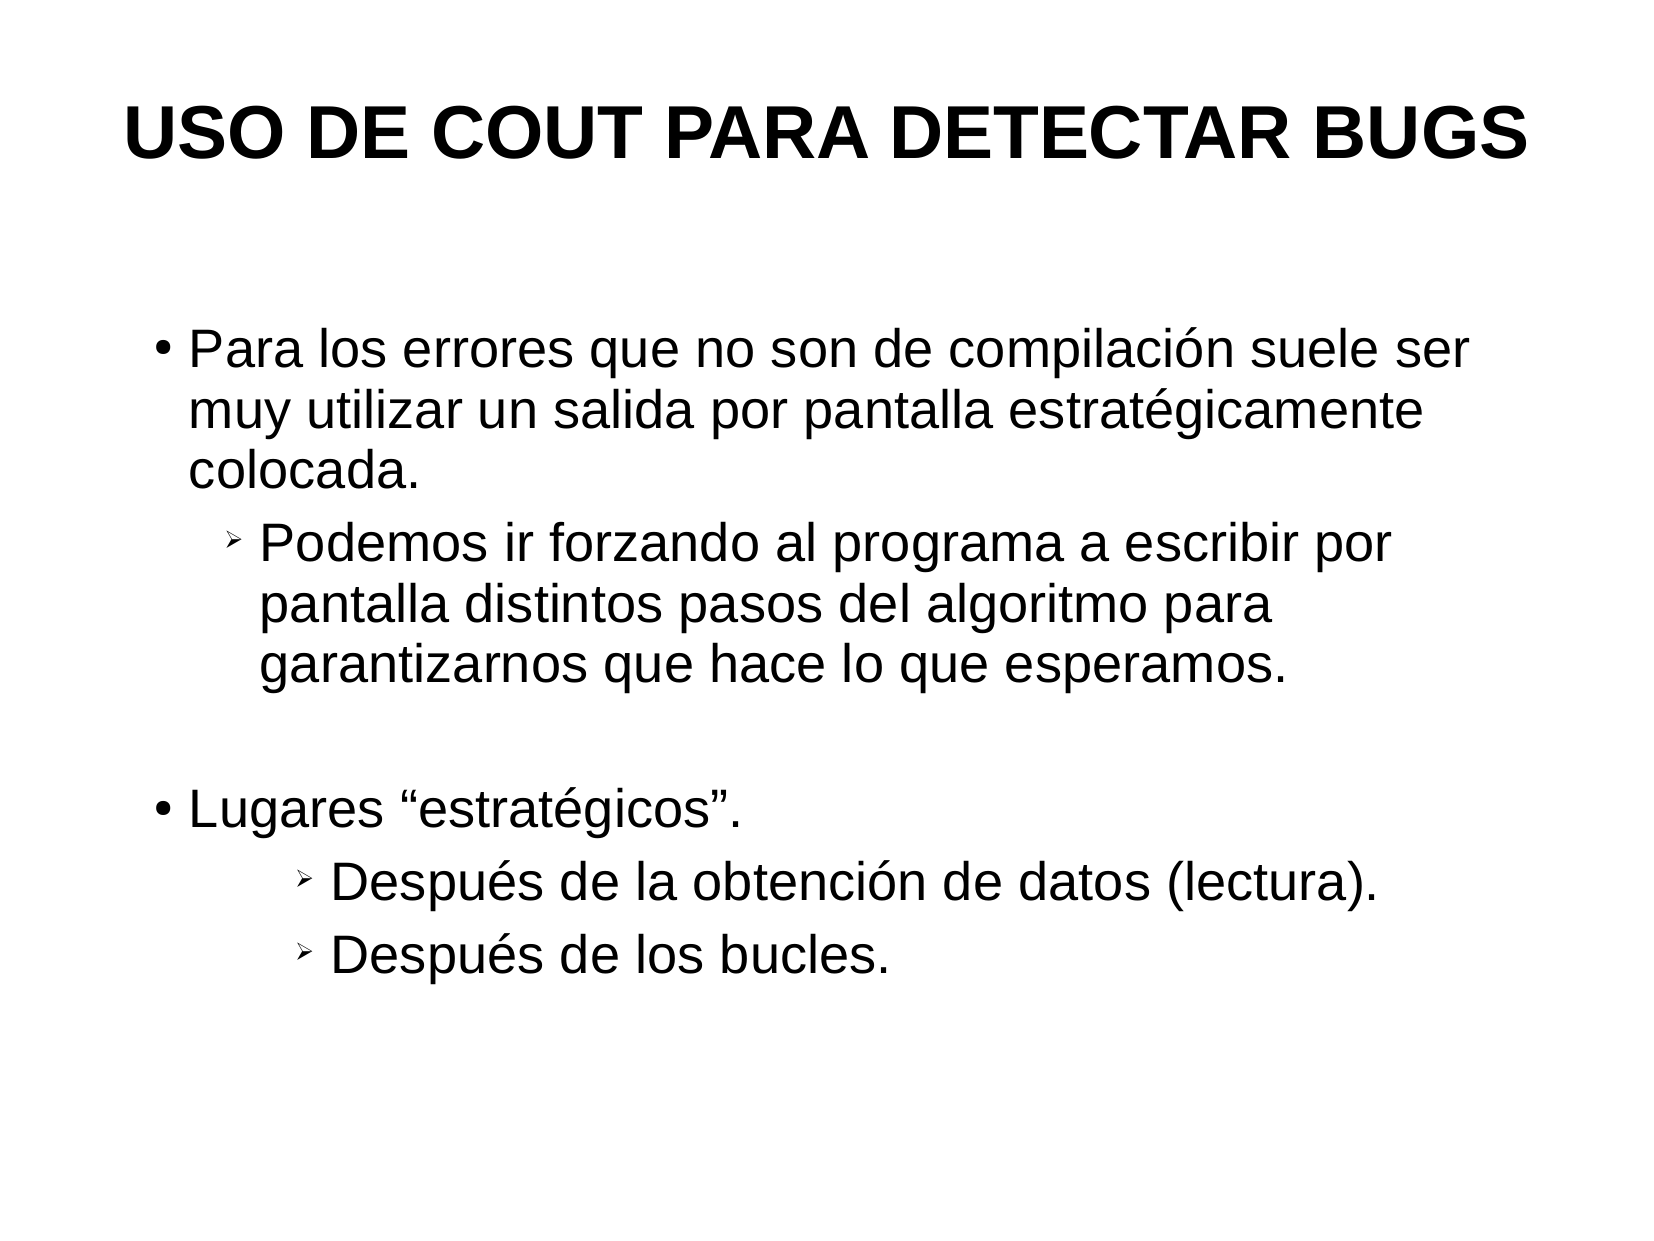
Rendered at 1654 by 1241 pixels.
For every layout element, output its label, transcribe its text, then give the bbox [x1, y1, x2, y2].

title USO DE COUT PARA DETECTAR BUGS [82, 29, 1571, 237]
subtitle Para los errores que no son de compilación suele ser muy utilizar un salida por pantalla estratégicamente colocada. Podemos ir forzando al programa a escribir por pantalla distintos pasos del algoritmo para garantizarnos que hace lo que esperamos. Lugares “estratégicos”. Después de la obtención de datos (lectura). Después de los bucles. [153, 318, 1548, 1241]
